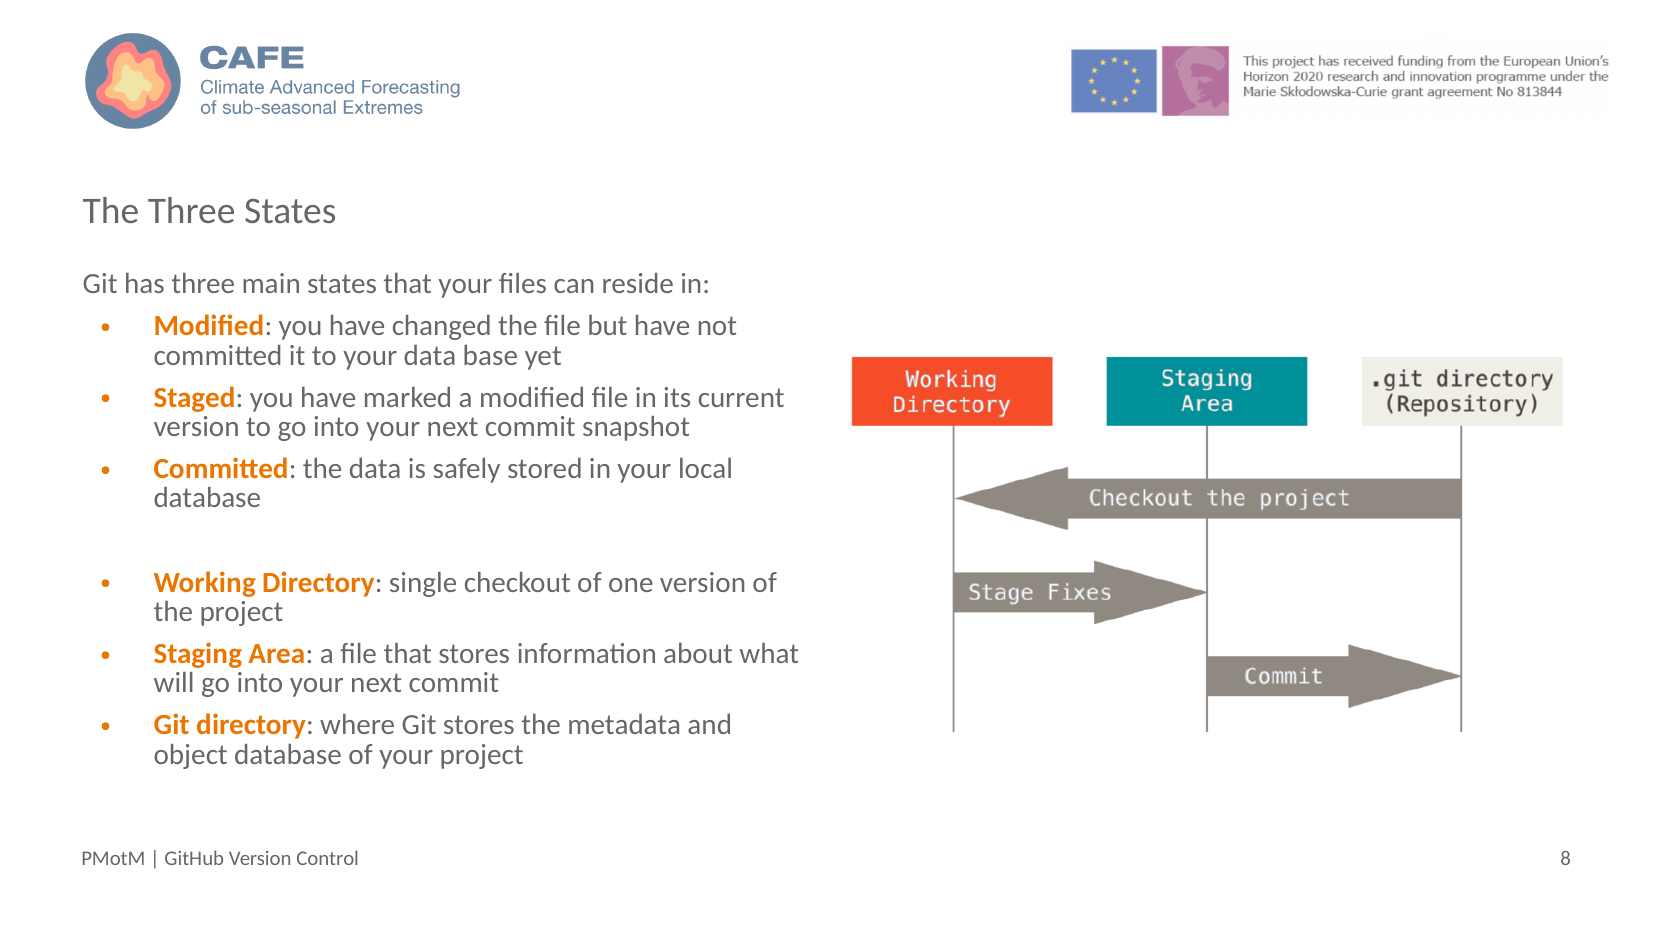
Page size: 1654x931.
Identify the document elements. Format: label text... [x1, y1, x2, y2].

title The Three States [82, 183, 1571, 246]
list Git has three main states that your files can reside in: Modified: you have changed the file but have not committed it to your data base yet Staged: you have marked a modified file in its current version to go into your next commit snapshot Committed: the data is safely stored in your local database Working Directory: single checkout of one version of the project Staging Area: a file that stores information about what will go into your next commit Git directory: where Git stores the metadata and object database of your project [82, 271, 809, 827]
picture [845, 271, 1572, 827]
